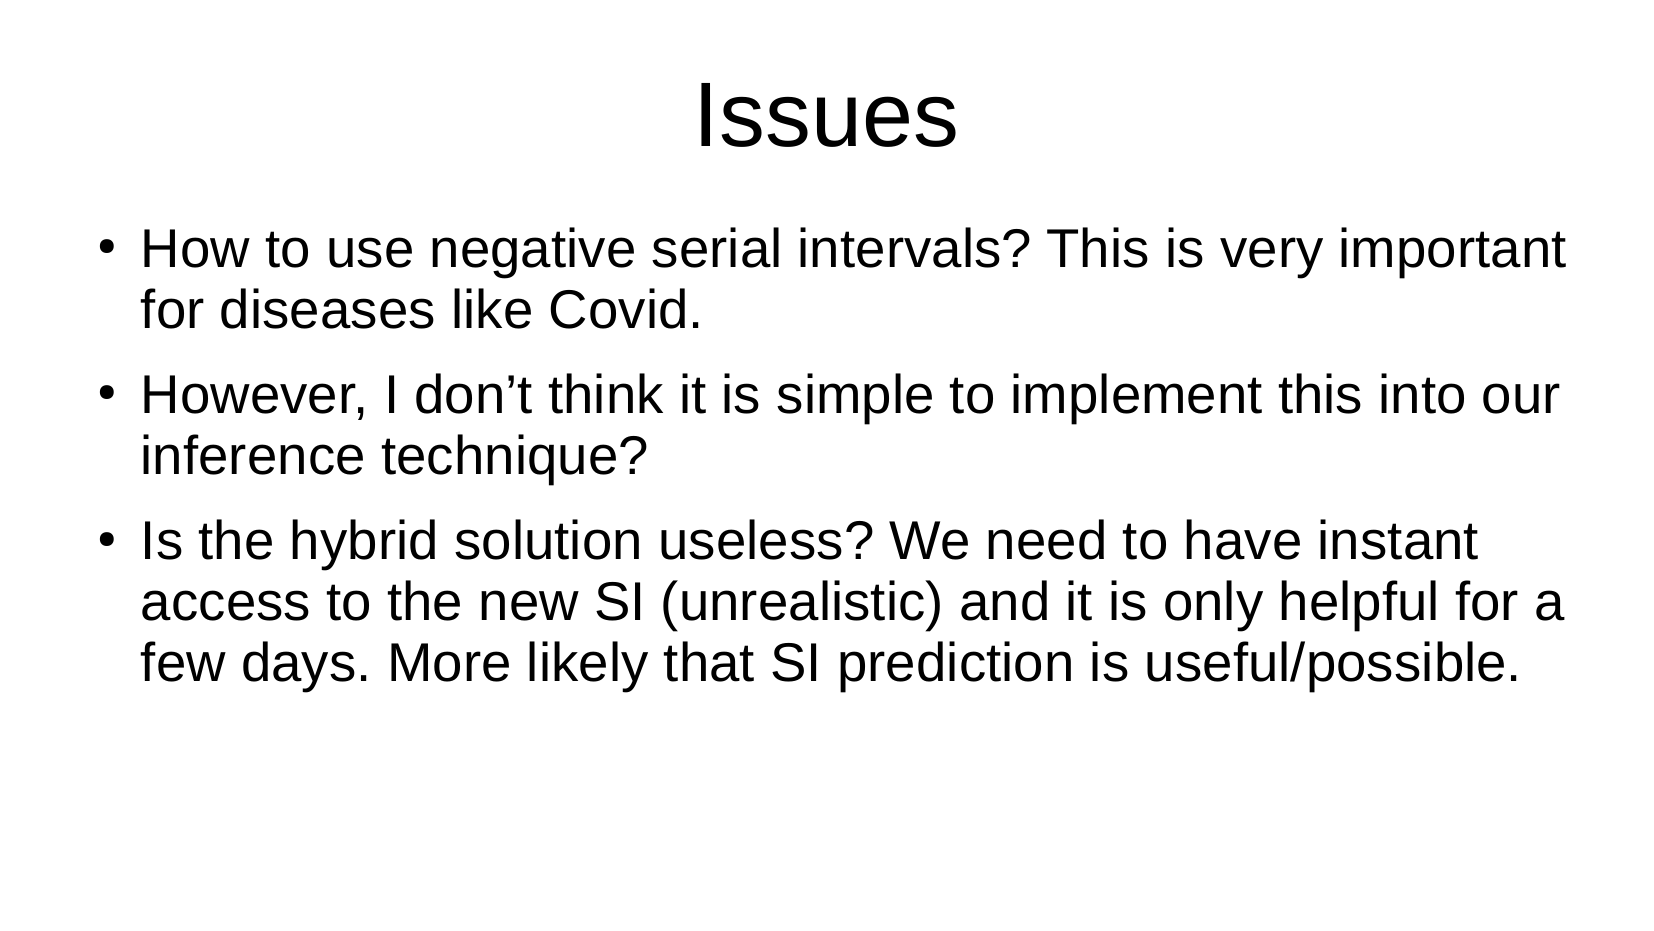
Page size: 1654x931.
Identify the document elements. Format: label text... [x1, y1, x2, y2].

title Issues [82, 37, 1571, 193]
list How to use negative serial intervals? This is very important for diseases like Covid. However, I don’t think it is simple to implement this into our inference technique? Is the hybrid solution useless? We need to have instant access to the new SI (unrealistic) and it is only helpful for a few days. More likely that SI prediction is useful/possible. [82, 217, 1571, 758]
